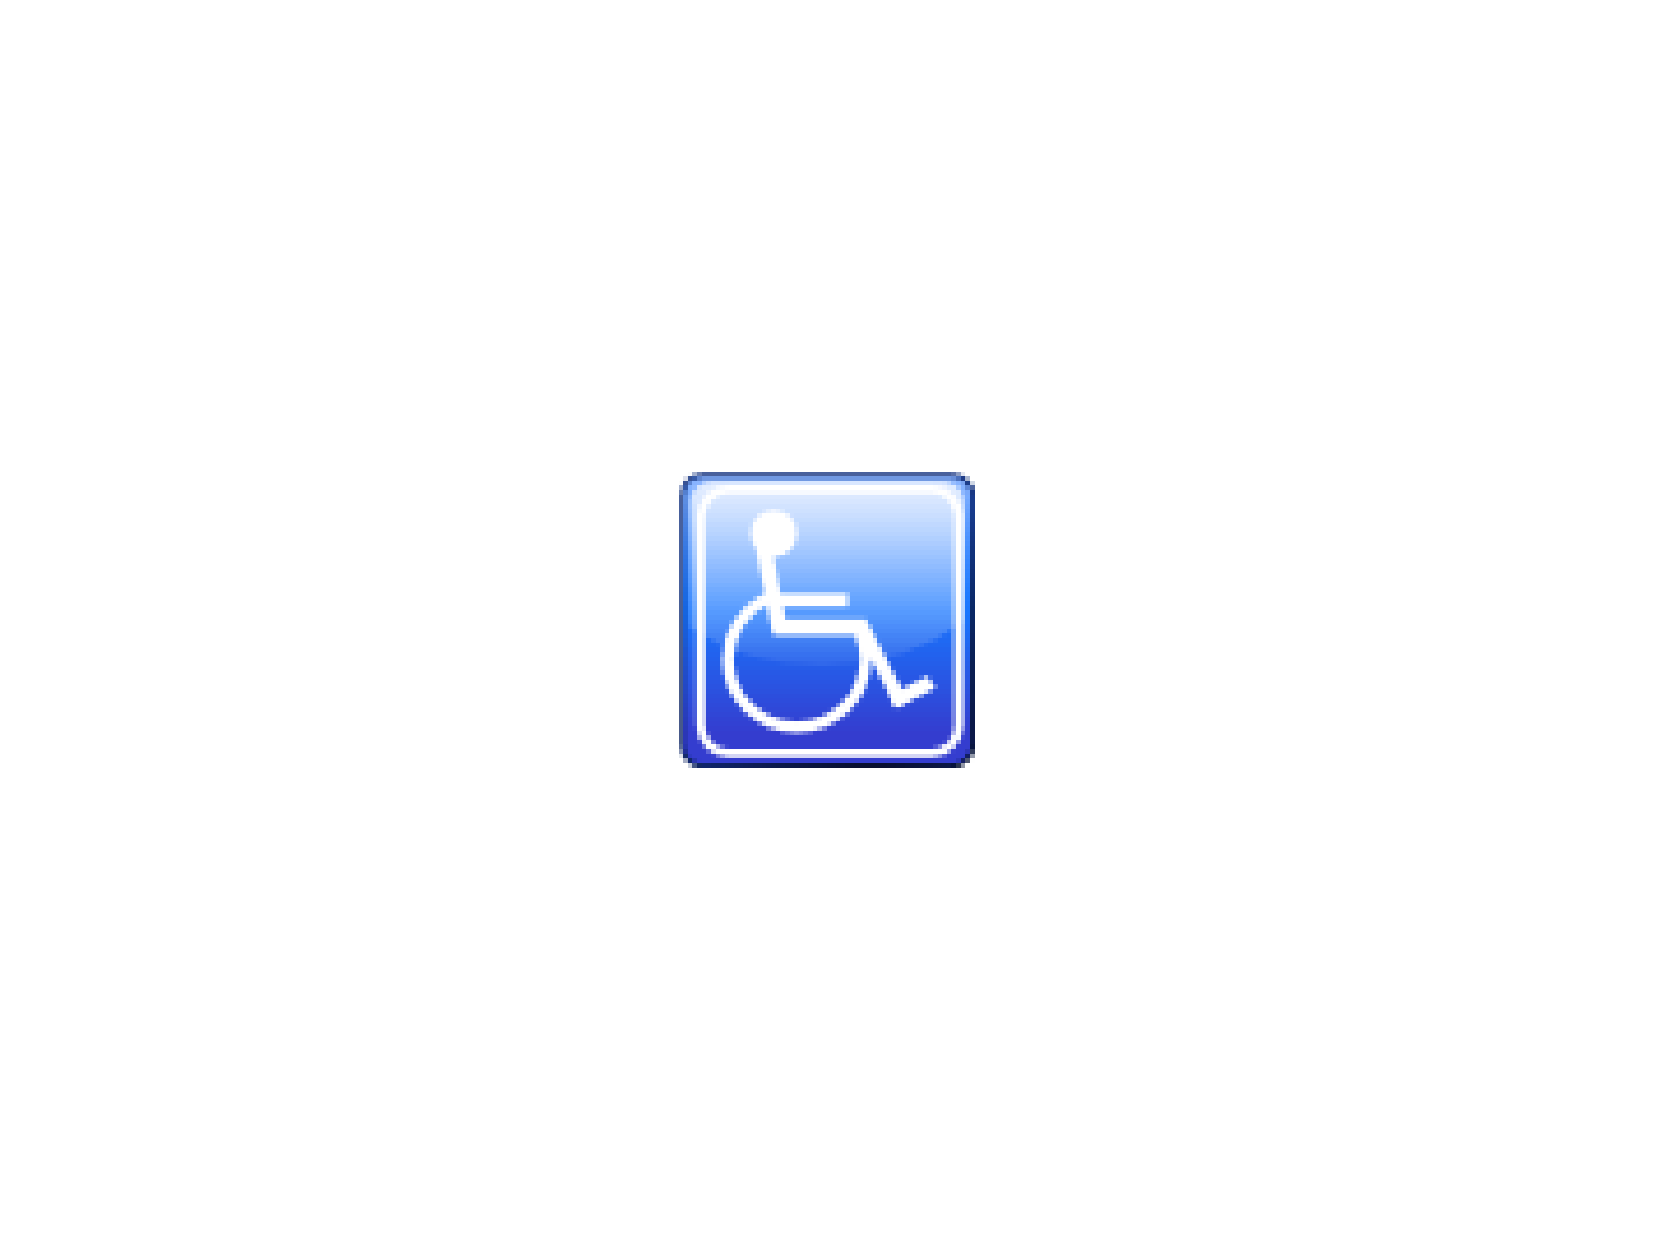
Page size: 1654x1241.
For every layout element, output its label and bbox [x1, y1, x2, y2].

picture [679, 472, 975, 768]
